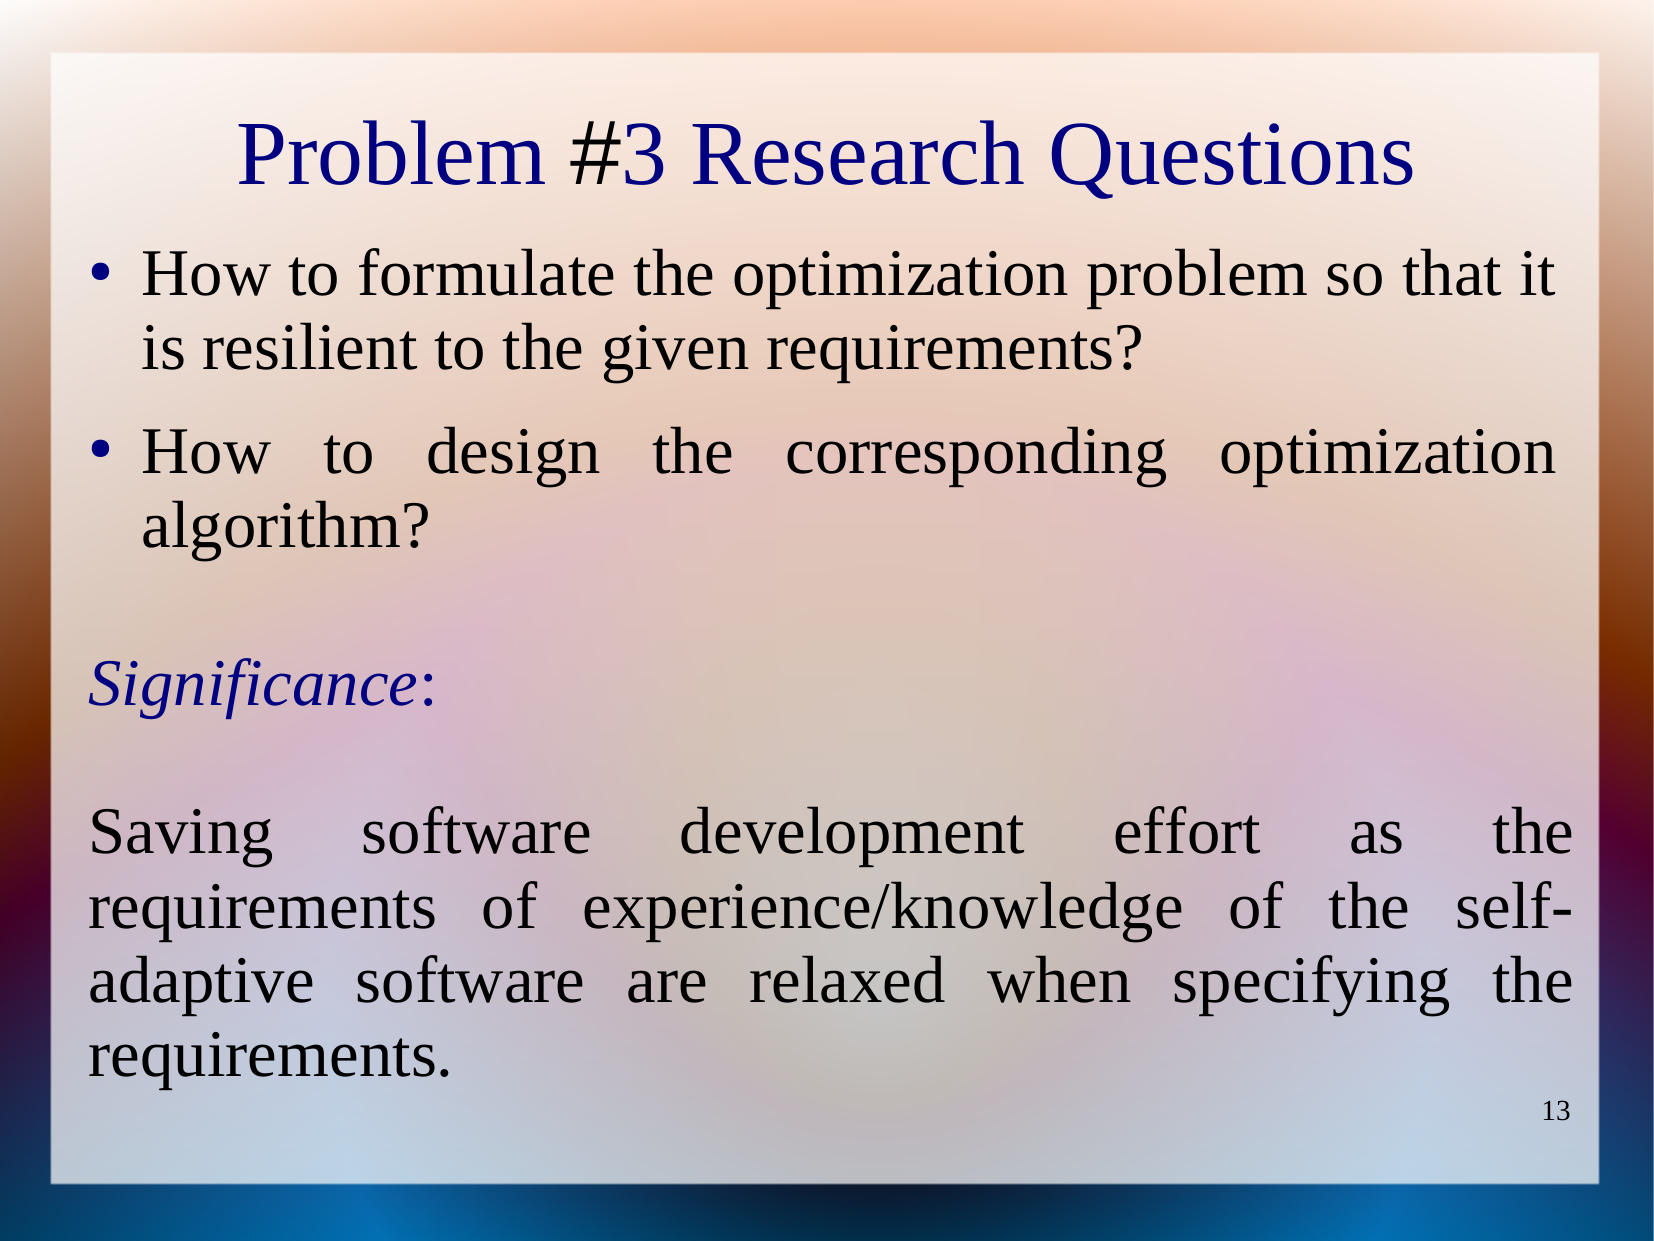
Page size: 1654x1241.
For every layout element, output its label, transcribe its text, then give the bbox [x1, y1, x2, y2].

title Problem #3 Research Questions [82, 49, 1571, 257]
text_box Significance: Saving software development effort as the requirements of experience/knowledge of the self-adaptive software are relaxed when specifying the requirements. [88, 496, 1577, 1241]
list How to formulate the optimization problem so that it is resilient to the given requirements? How to design the corresponding optimization algorithm? [70, 236, 1559, 873]
picture [0, 0, 1654, 1241]
